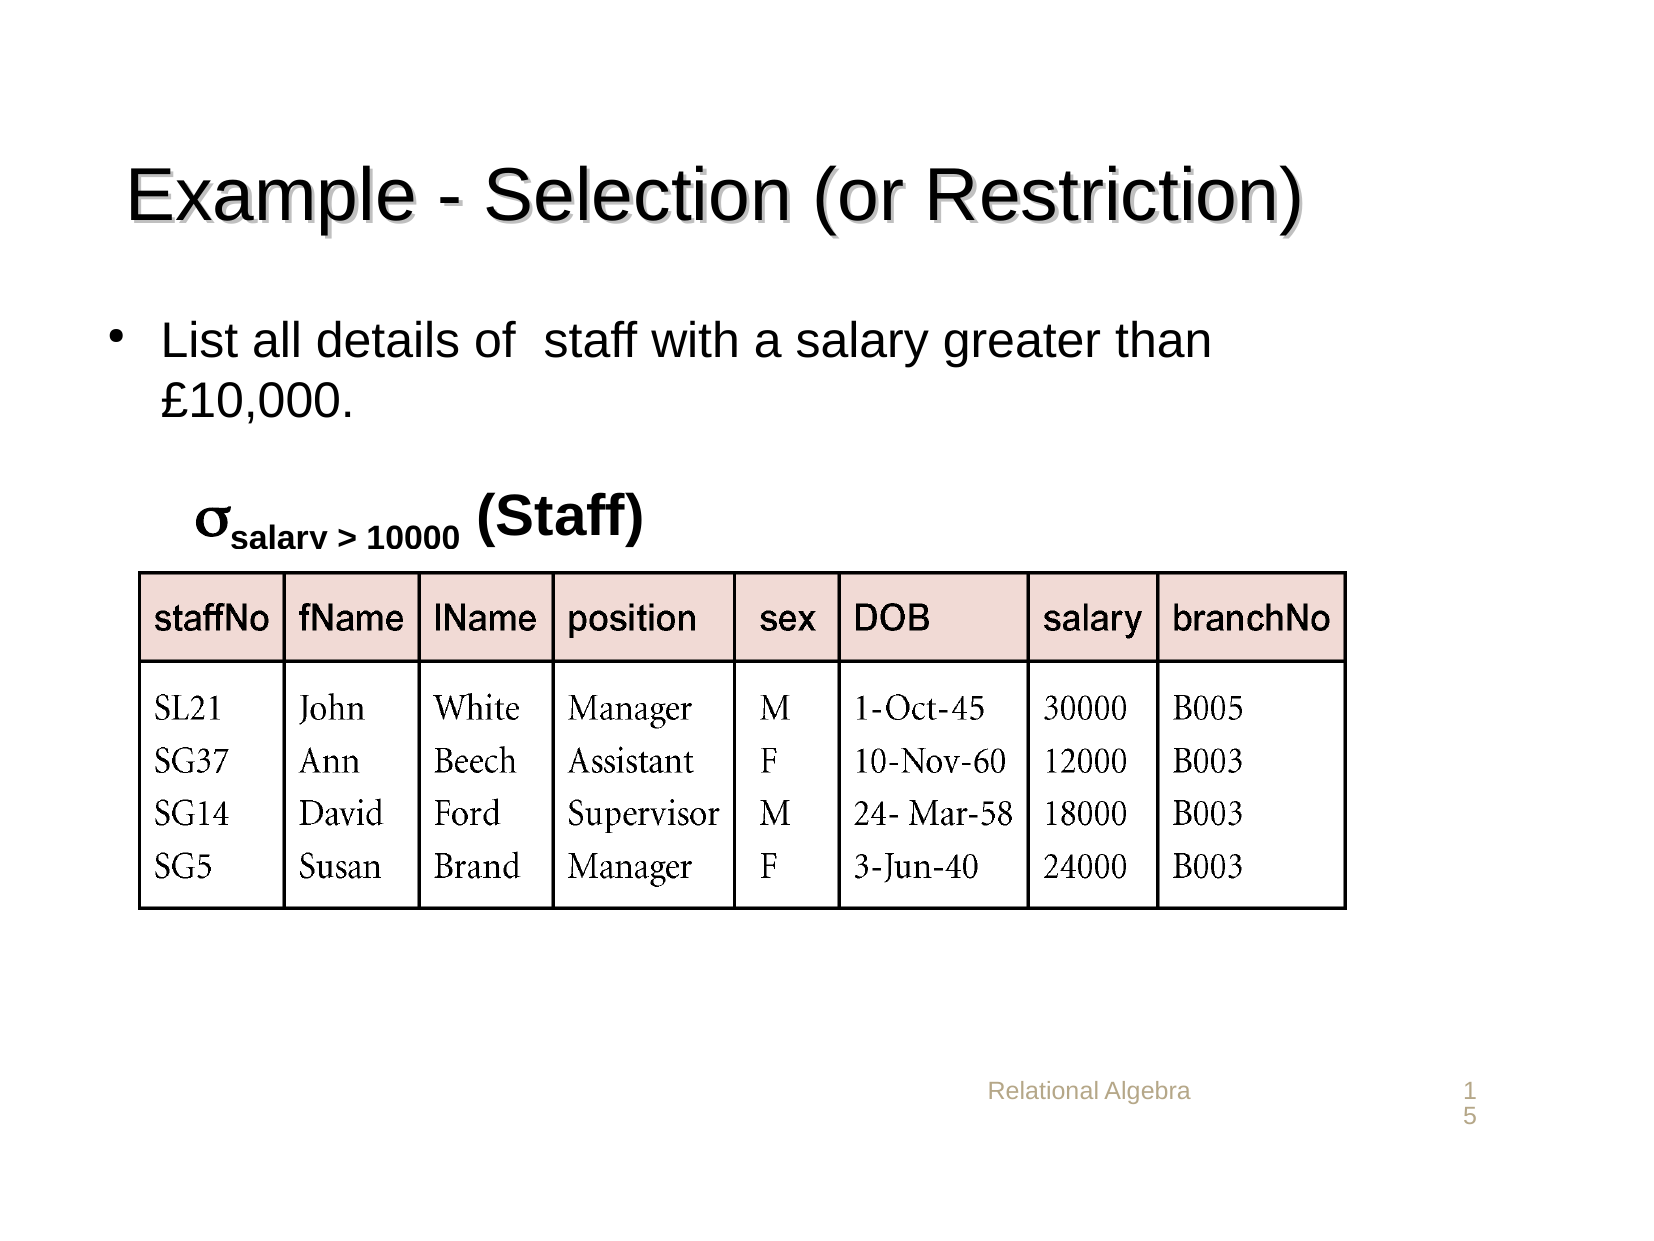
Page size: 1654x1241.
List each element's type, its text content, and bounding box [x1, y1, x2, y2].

picture [125, 549, 1375, 925]
text_box Relational Algebra [937, 1034, 1413, 1113]
title Example - Selection (or Restriction)‏ [75, 118, 1351, 263]
list List all details of staff with a salary greater than £10,000. salary > 10000 (Staff)‏ [75, 299, 1426, 938]
text_box <number> [1413, 1034, 1489, 1113]
